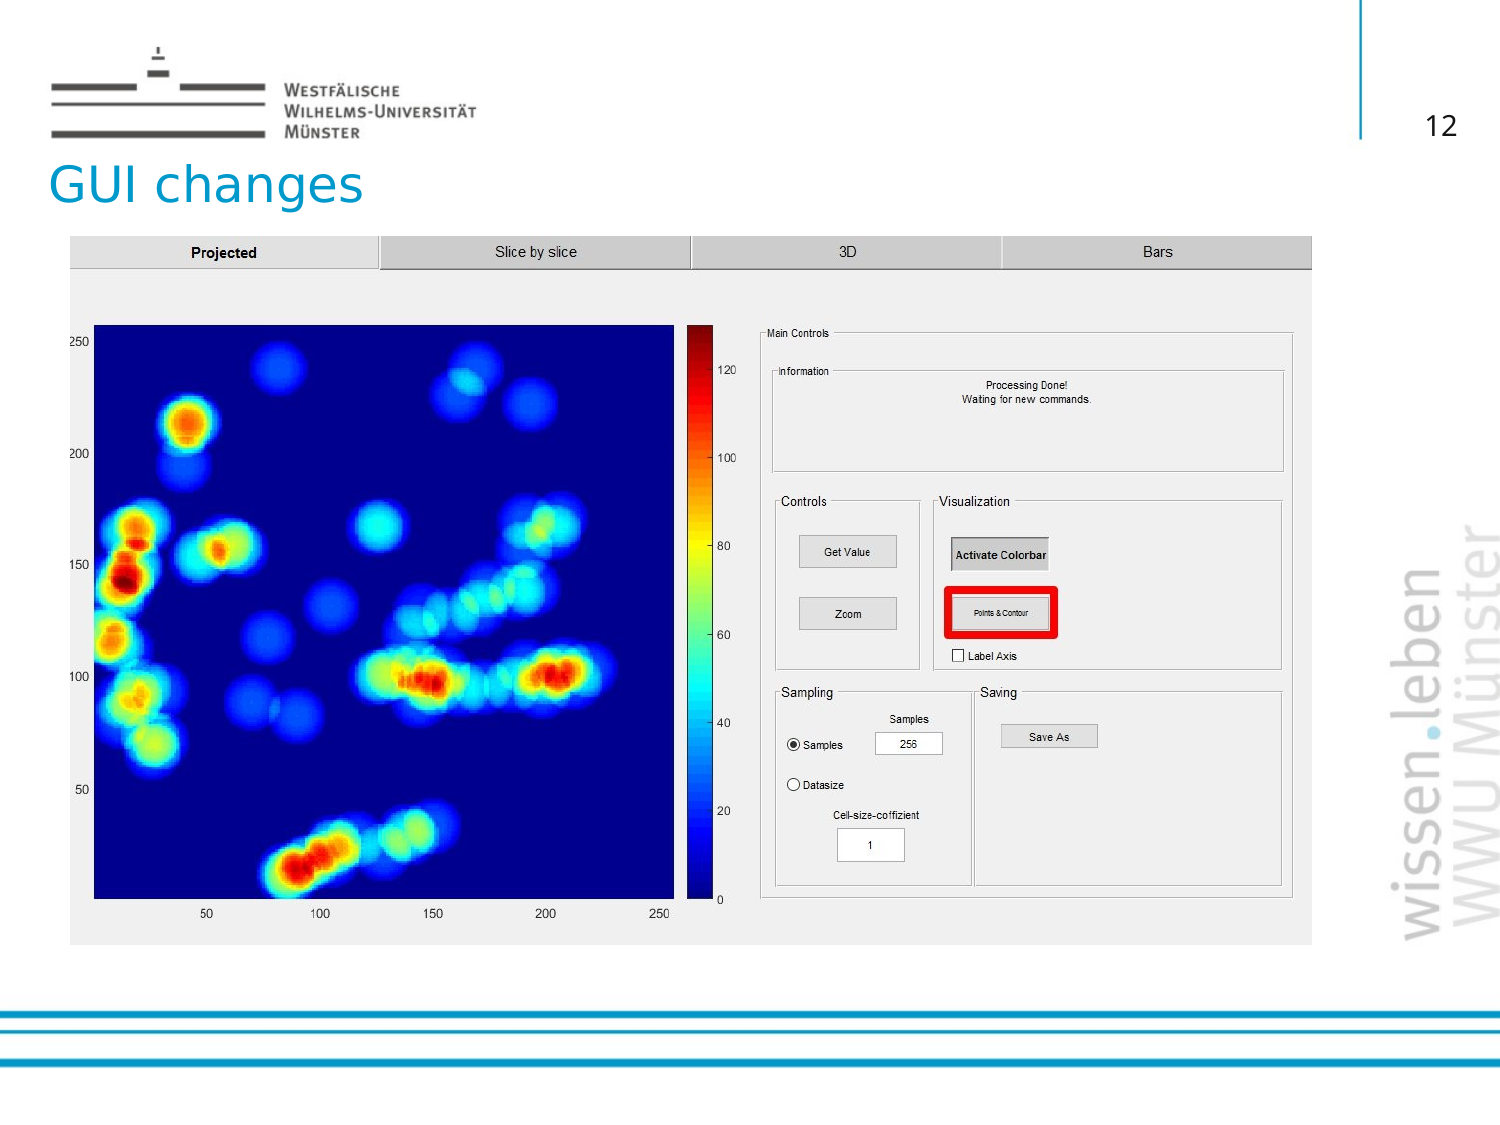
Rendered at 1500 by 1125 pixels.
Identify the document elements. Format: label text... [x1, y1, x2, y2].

list [32, 219, 1375, 988]
picture [0, 0, 1500, 1011]
title GUI changes [33, 140, 1346, 220]
slide_number <Foliennummer> [1374, 100, 1473, 162]
picture [0, 1067, 1500, 1125]
picture [0, 1018, 1500, 1059]
